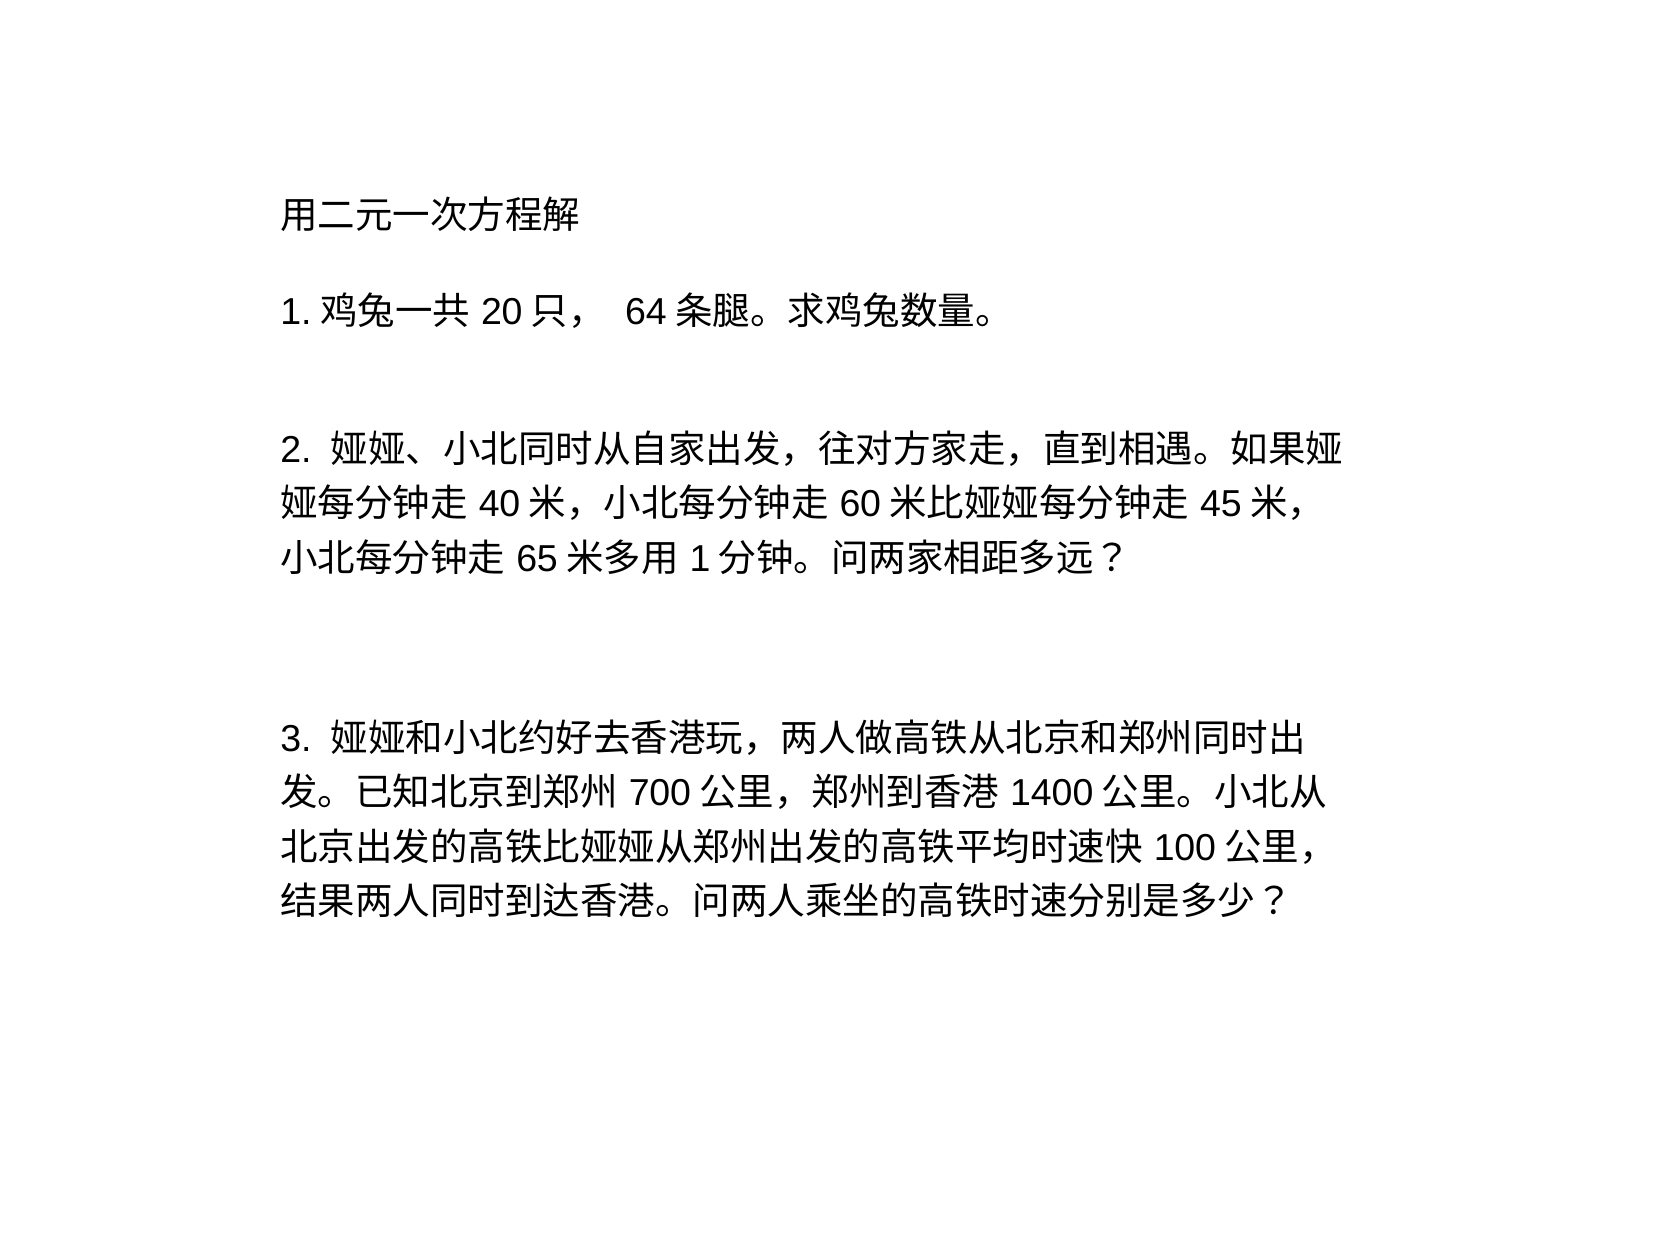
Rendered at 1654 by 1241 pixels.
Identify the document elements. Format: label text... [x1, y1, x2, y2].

text_box 用二元一次方程解 1.鸡兔一共20只， 64条腿。求鸡兔数量。 2. 娅娅、小北同时从自家出发，往对方家走，直到相遇。如果娅娅每分钟走40米，小北每分钟走60米比娅娅每分钟走45米，小北每分钟走65米多用1分钟。问两家相距多远？ 3. 娅娅和小北约好去香港玩，两人做高铁从北京和郑州同时出发。已知北京到郑州700公里，郑州到香港1400公里。小北从北京出发的高铁比娅娅从郑州出发的高铁平均时速快100公里，结果两人同时到达香港。问两人乘坐的高铁时速分别是多少？ [265, 177, 1359, 823]
